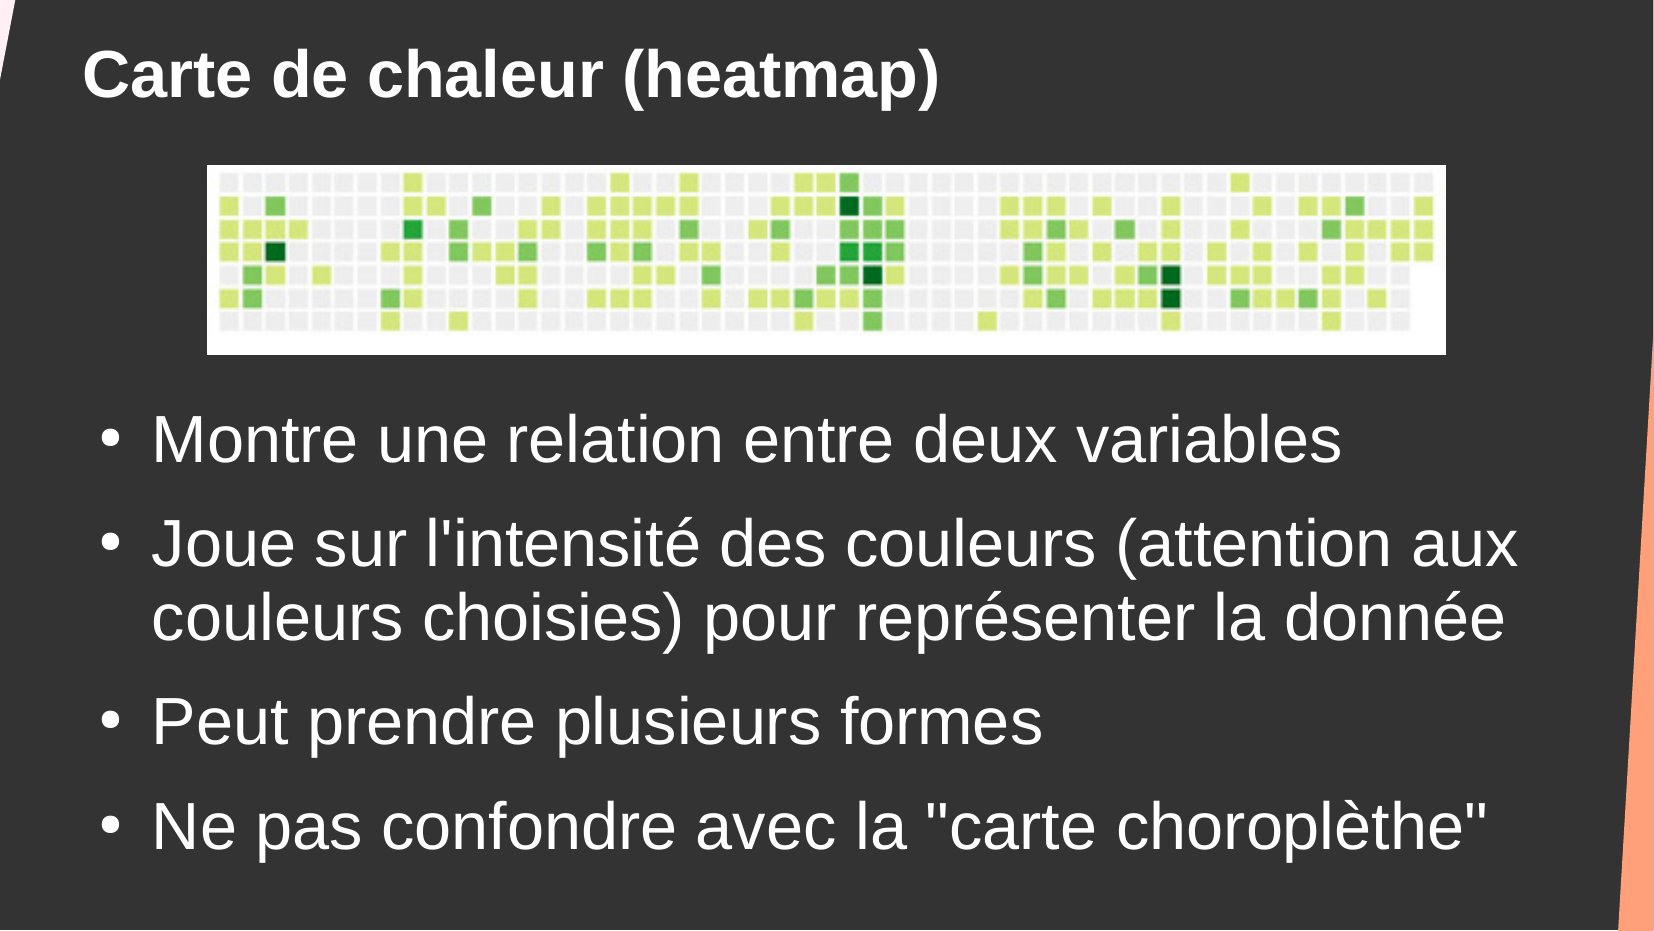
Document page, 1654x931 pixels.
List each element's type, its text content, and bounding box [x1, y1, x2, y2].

picture [207, 165, 1446, 355]
text_box [1618, 321, 1654, 931]
text_box [0, 0, 16, 80]
title Carte de chaleur (heatmap) [82, 37, 1571, 115]
list Montre une relation entre deux variables Joue sur l'intensité des couleurs (attention aux couleurs choisies) pour représenter la donnée Peut prendre plusieurs formes Ne pas confondre avec la "carte choroplèthe" [80, 401, 1560, 931]
